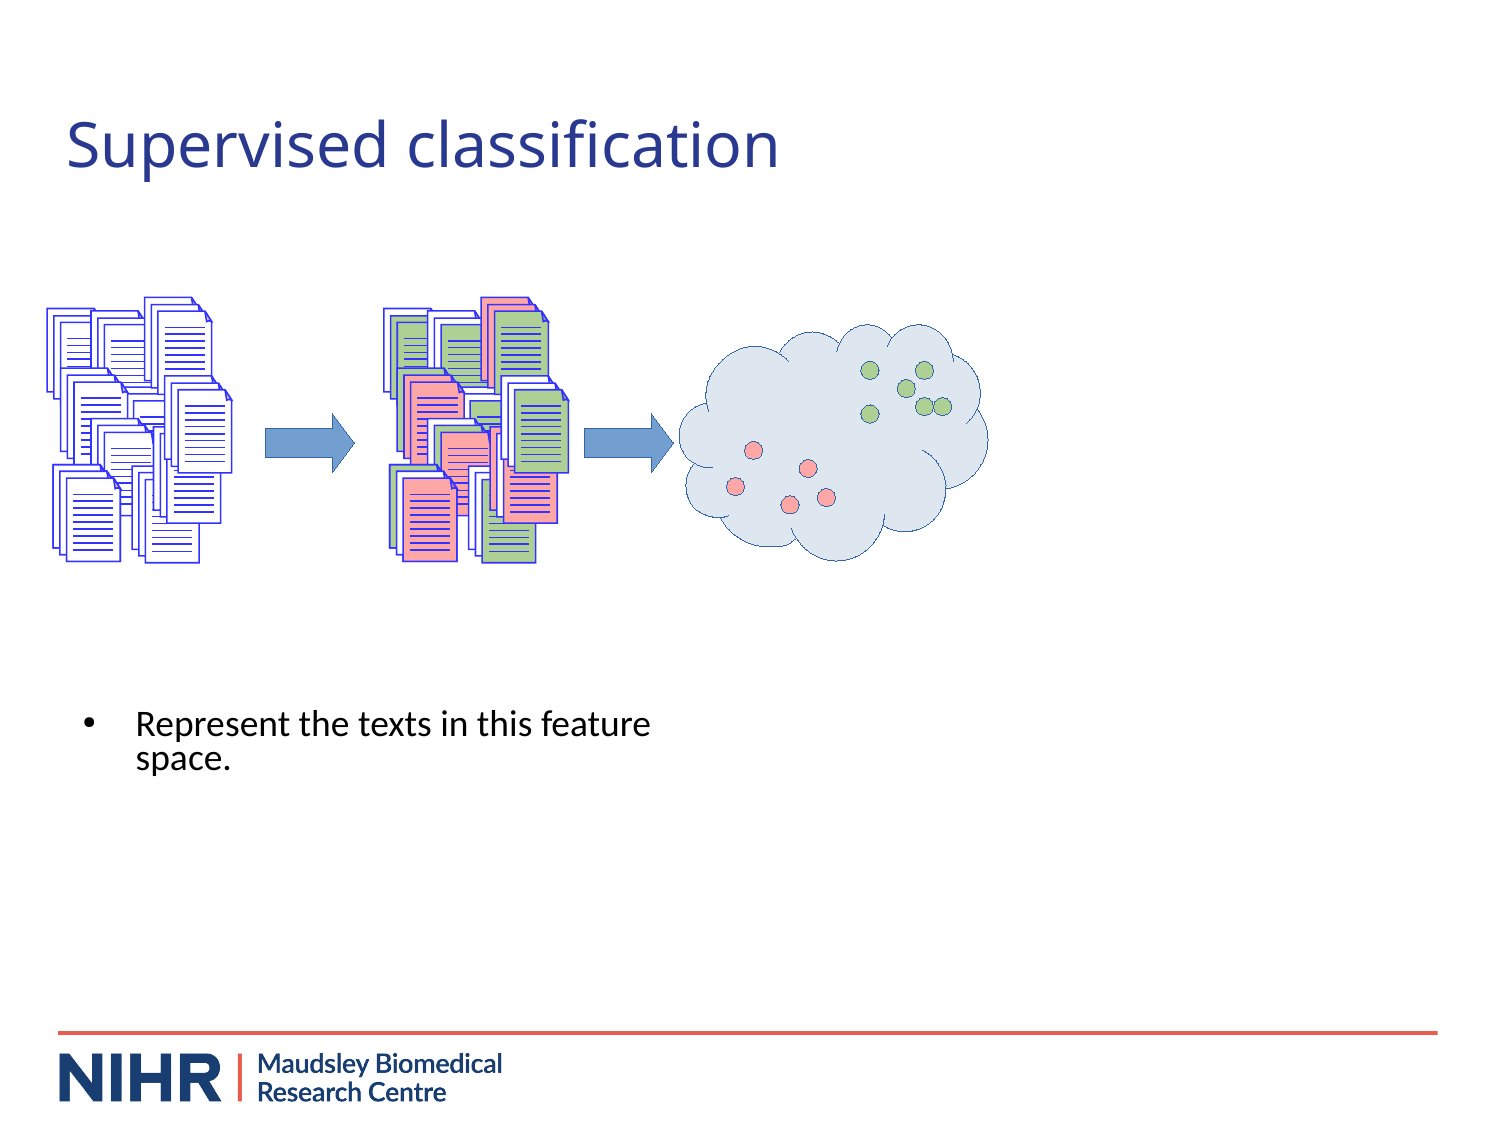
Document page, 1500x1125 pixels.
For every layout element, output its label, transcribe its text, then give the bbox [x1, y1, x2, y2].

list Represent the texts in this feature space. [64, 708, 739, 939]
picture [29, 1018, 531, 1125]
text_box [584, 413, 674, 473]
text_box [383, 297, 569, 563]
text_box [265, 413, 355, 473]
text_box [679, 324, 989, 562]
title Supervised classification [51, 89, 1450, 223]
text_box [47, 297, 232, 563]
